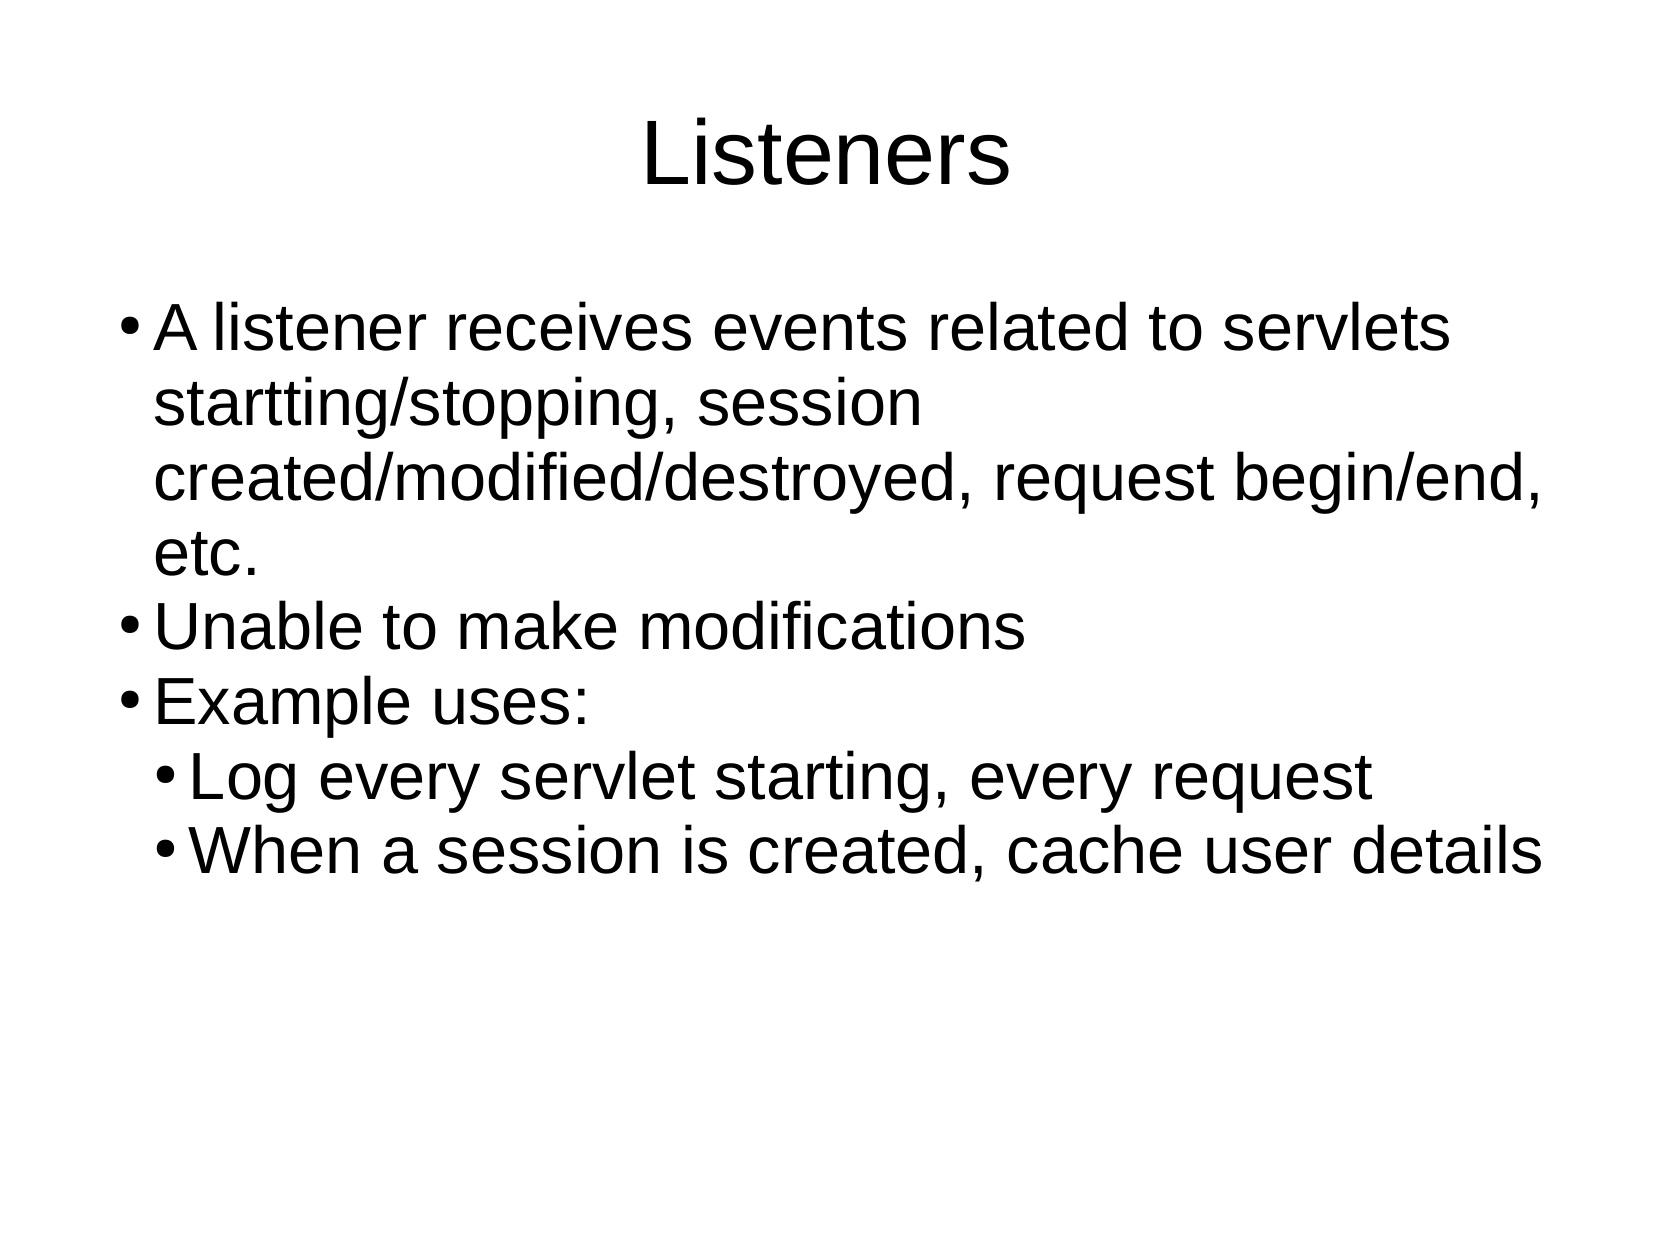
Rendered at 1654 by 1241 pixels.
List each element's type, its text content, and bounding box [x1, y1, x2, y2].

subtitle A listener receives events related to servlets startting/stopping, session created/modified/destroyed, request begin/end, etc. Unable to make modifications Example uses: Log every servlet starting, every request When a session is created, cache user details [82, 290, 1571, 1188]
title Listeners [82, 49, 1571, 257]
